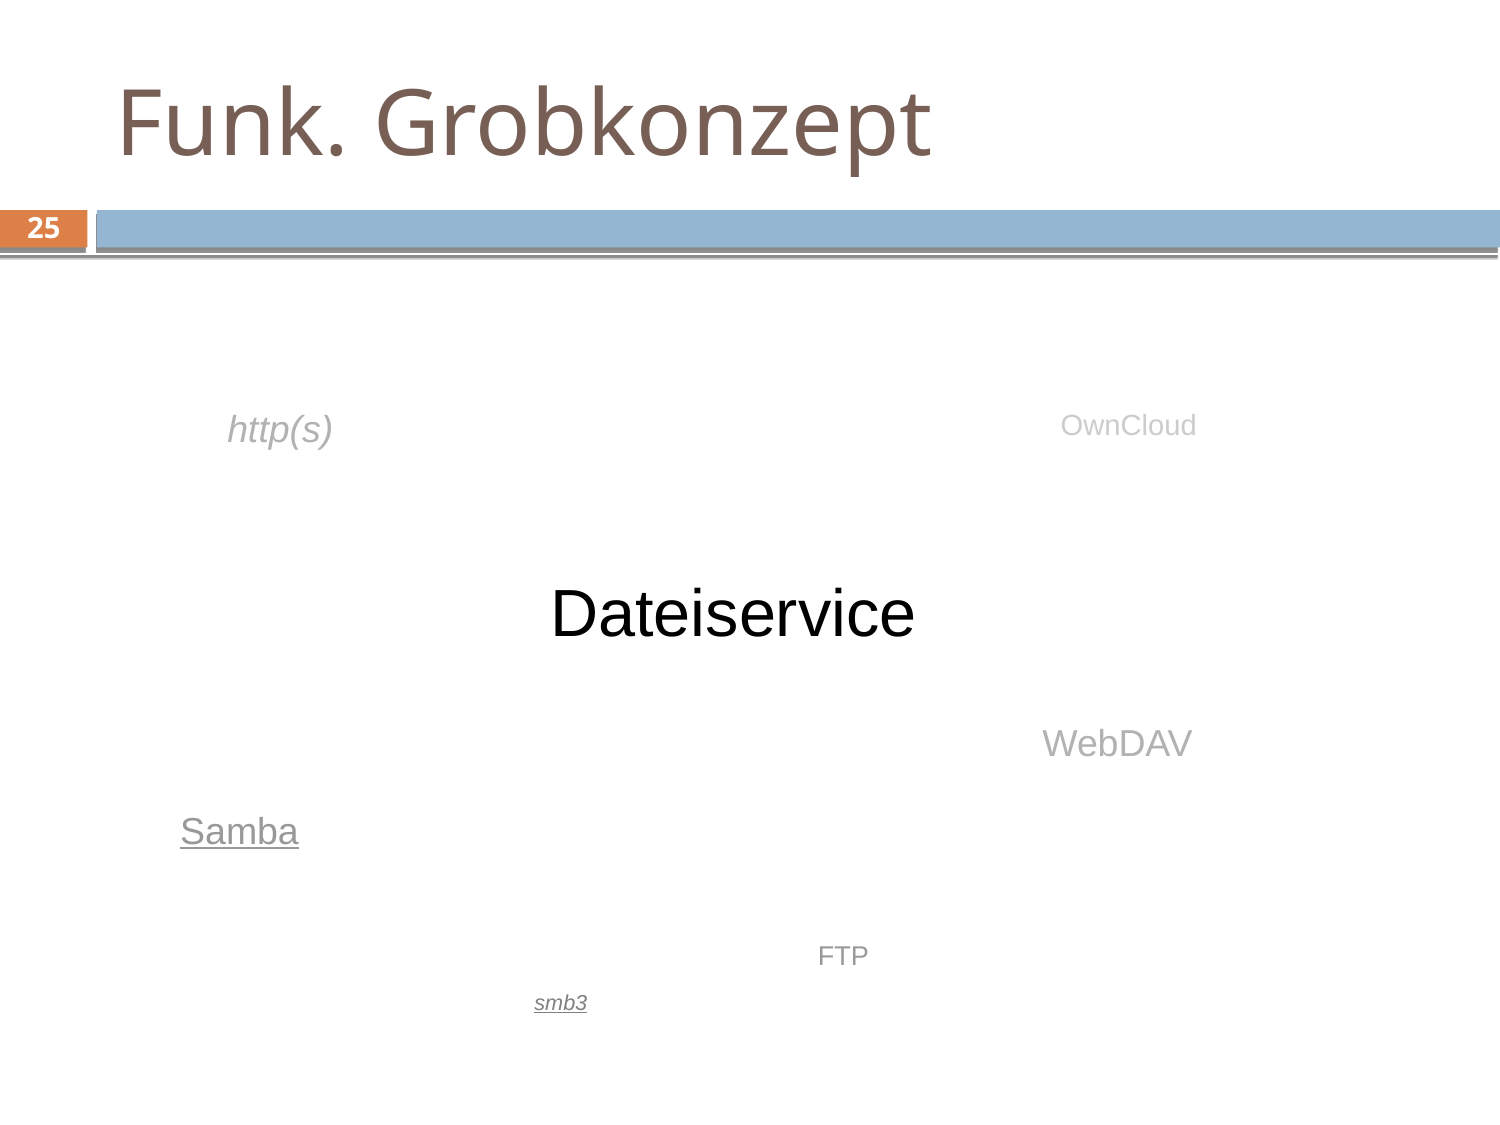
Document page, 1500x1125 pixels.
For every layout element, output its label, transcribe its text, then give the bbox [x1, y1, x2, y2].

text_box OwnCloud [1045, 401, 1213, 450]
subtitle Dateiservice [47, 274, 1385, 1028]
title Funk. Grobkonzept [100, 37, 1438, 200]
text_box http(s) [212, 401, 349, 459]
text_box Samba [165, 803, 314, 860]
text_box smb3 [519, 956, 603, 1023]
text_box WebDAV [1027, 714, 1241, 772]
text_box FTP [803, 933, 991, 979]
